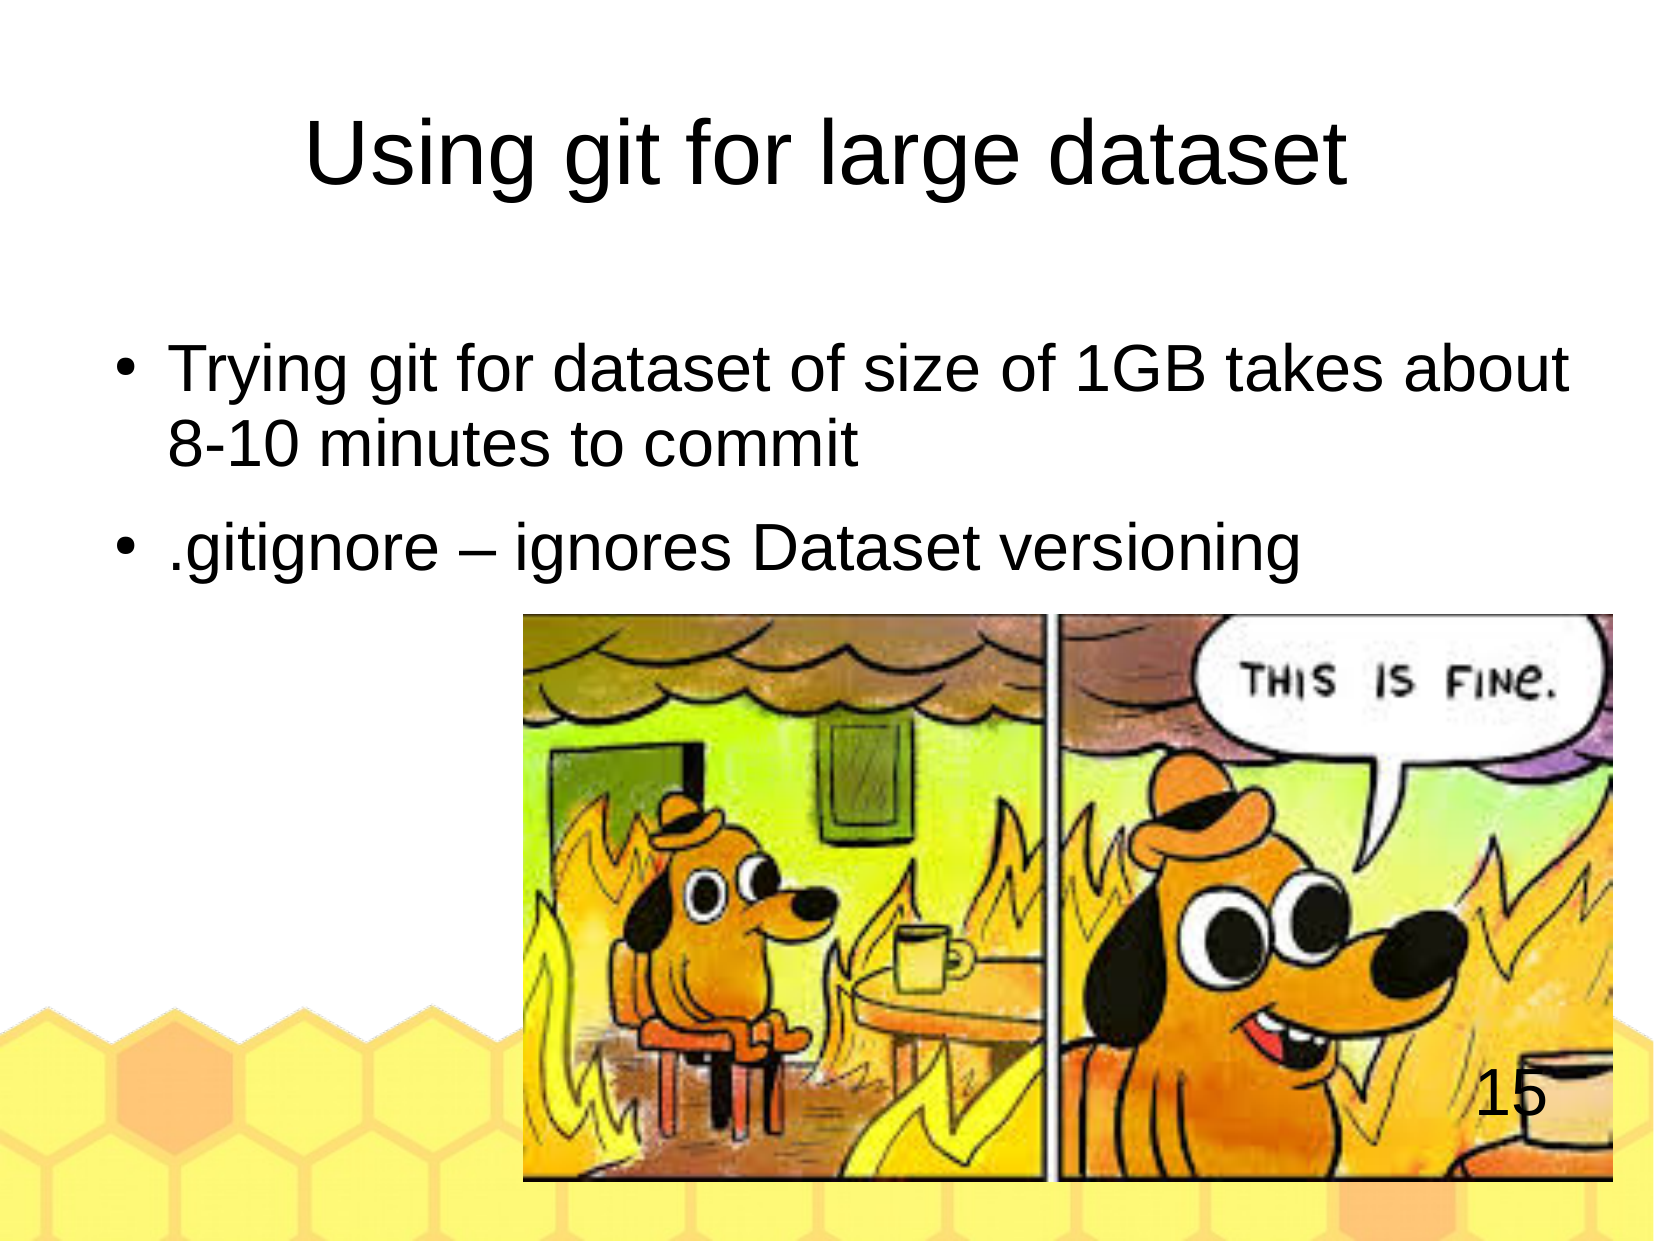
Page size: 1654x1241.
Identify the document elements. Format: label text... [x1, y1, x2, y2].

picture [0, 614, 1654, 1241]
text_box 15 [1417, 1003, 1607, 1182]
list Trying git for dataset of size of 1GB takes about 8-10 minutes to commit .gitignore – ignores Dataset versioning [96, 331, 1585, 1051]
title Using git for large dataset [82, 49, 1571, 257]
